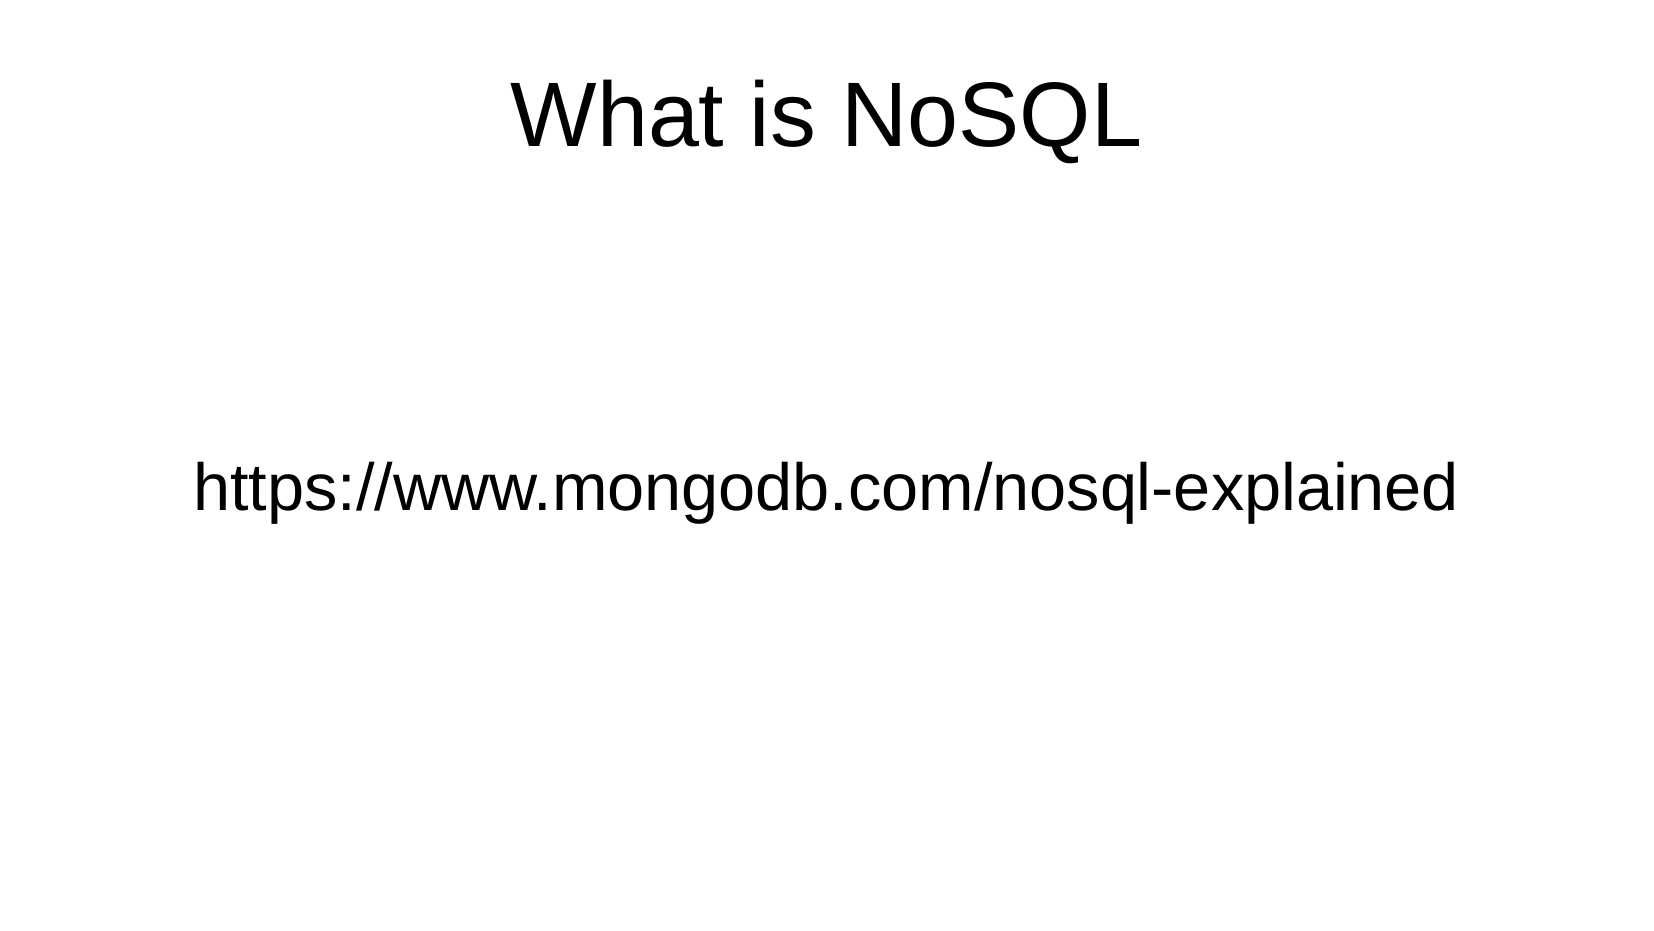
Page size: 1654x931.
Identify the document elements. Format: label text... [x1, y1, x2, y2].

title What is NoSQL [82, 37, 1571, 193]
subtitle https://www.mongodb.com/nosql-explained [82, 217, 1571, 758]
